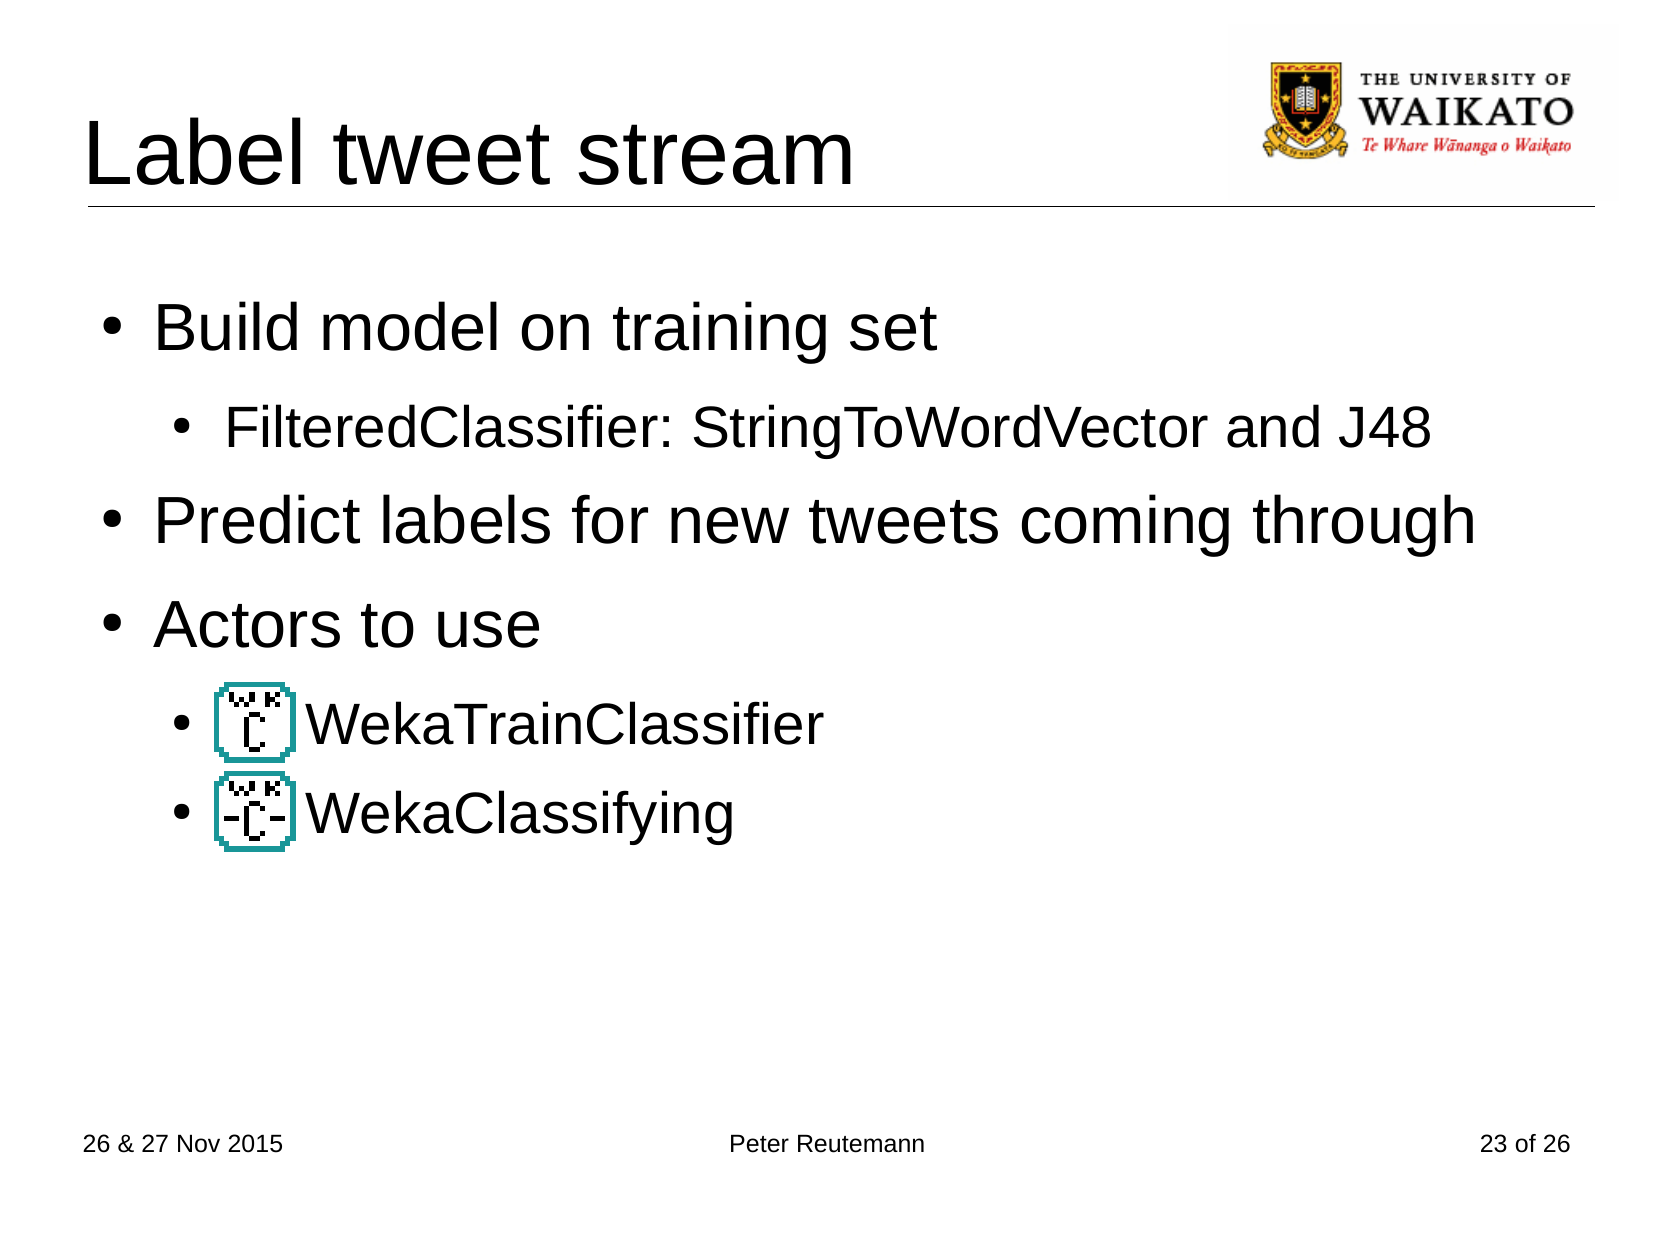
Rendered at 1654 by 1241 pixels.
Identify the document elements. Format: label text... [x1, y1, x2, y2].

picture [214, 682, 296, 764]
list Build model on training set FilteredClassifier: StringToWordVector and J48 Predict labels for new tweets coming through Actors to use WekaTrainClassifier WekaClassifying [82, 290, 1571, 1010]
picture [1228, 24, 1619, 201]
title Label tweet stream [82, 49, 1571, 257]
picture [214, 771, 296, 852]
